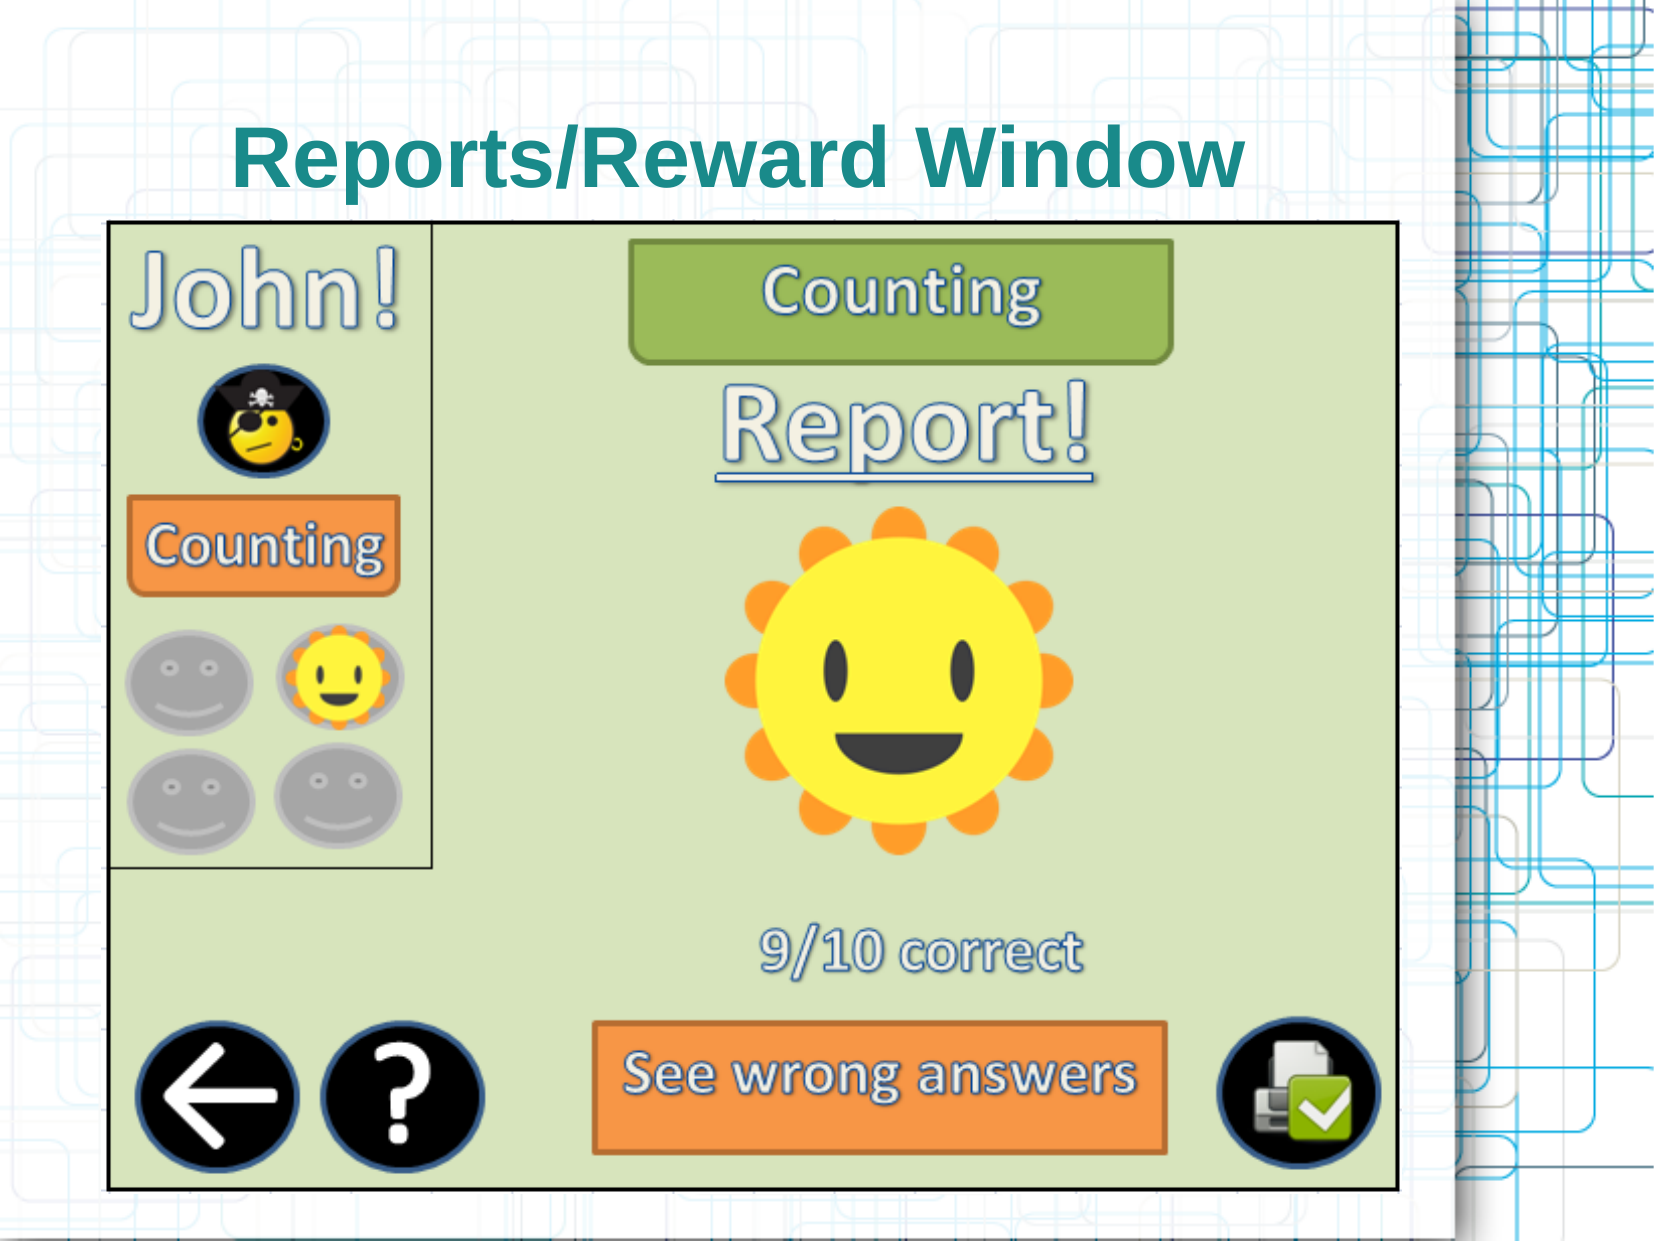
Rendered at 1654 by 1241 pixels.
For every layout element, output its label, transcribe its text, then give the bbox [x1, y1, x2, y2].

picture [101, 220, 1402, 1195]
title Reports/Reward Window [59, 49, 1418, 257]
